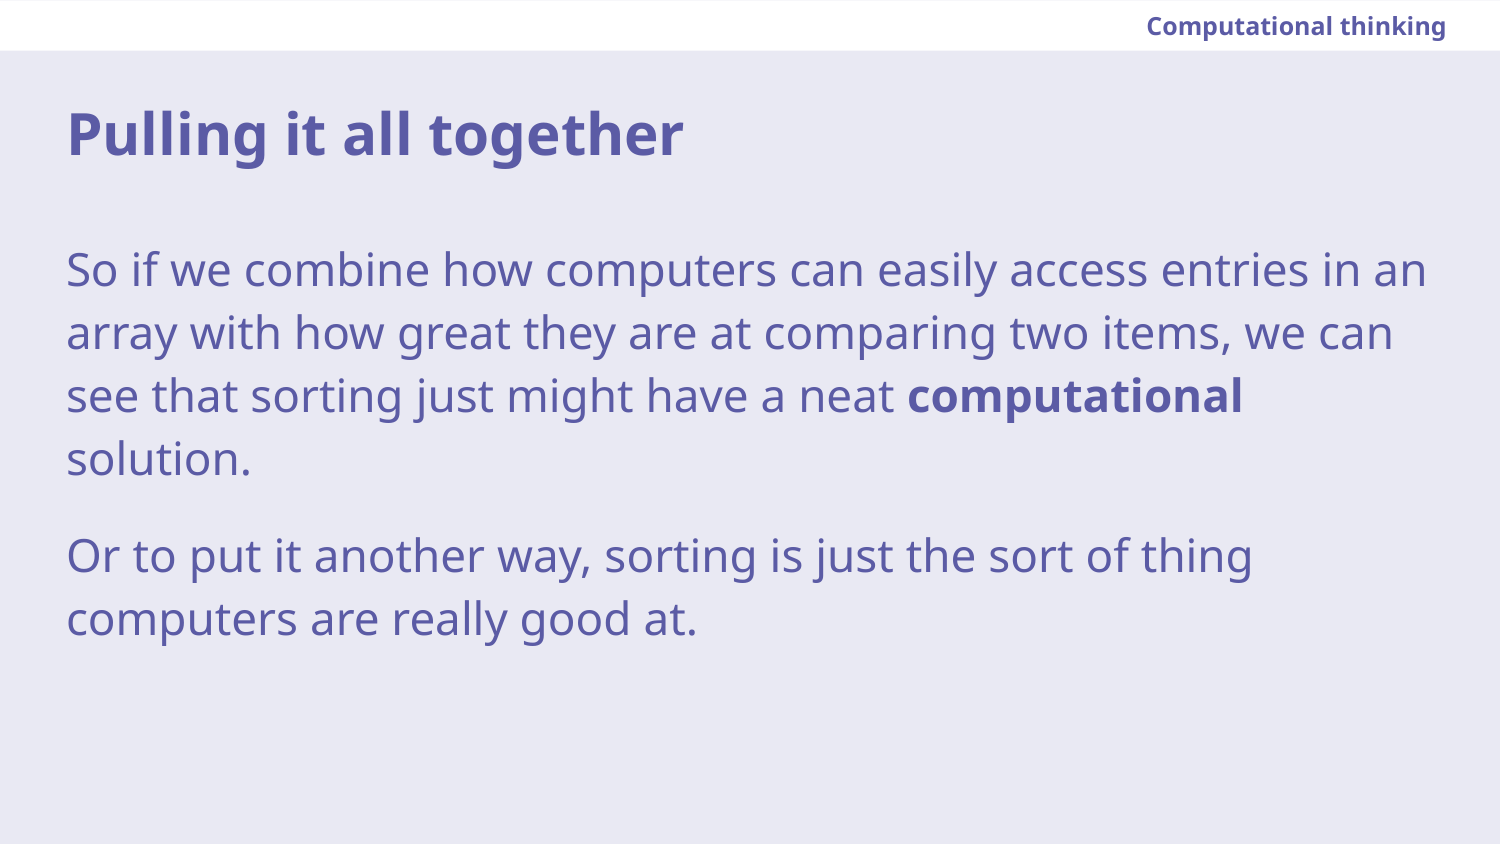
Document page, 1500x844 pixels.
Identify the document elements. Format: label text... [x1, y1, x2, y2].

text_box Pulling it all together [51, 74, 1441, 191]
subtitle Computational thinking [862, 0, 1448, 52]
text_box So if we combine how computers can easily access entries in an array with how great they are at comparing two items, we can see that sorting just might have a neat computational solution. Or to put it another way, sorting is just the sort of thing computers are really good at. [51, 216, 1453, 674]
